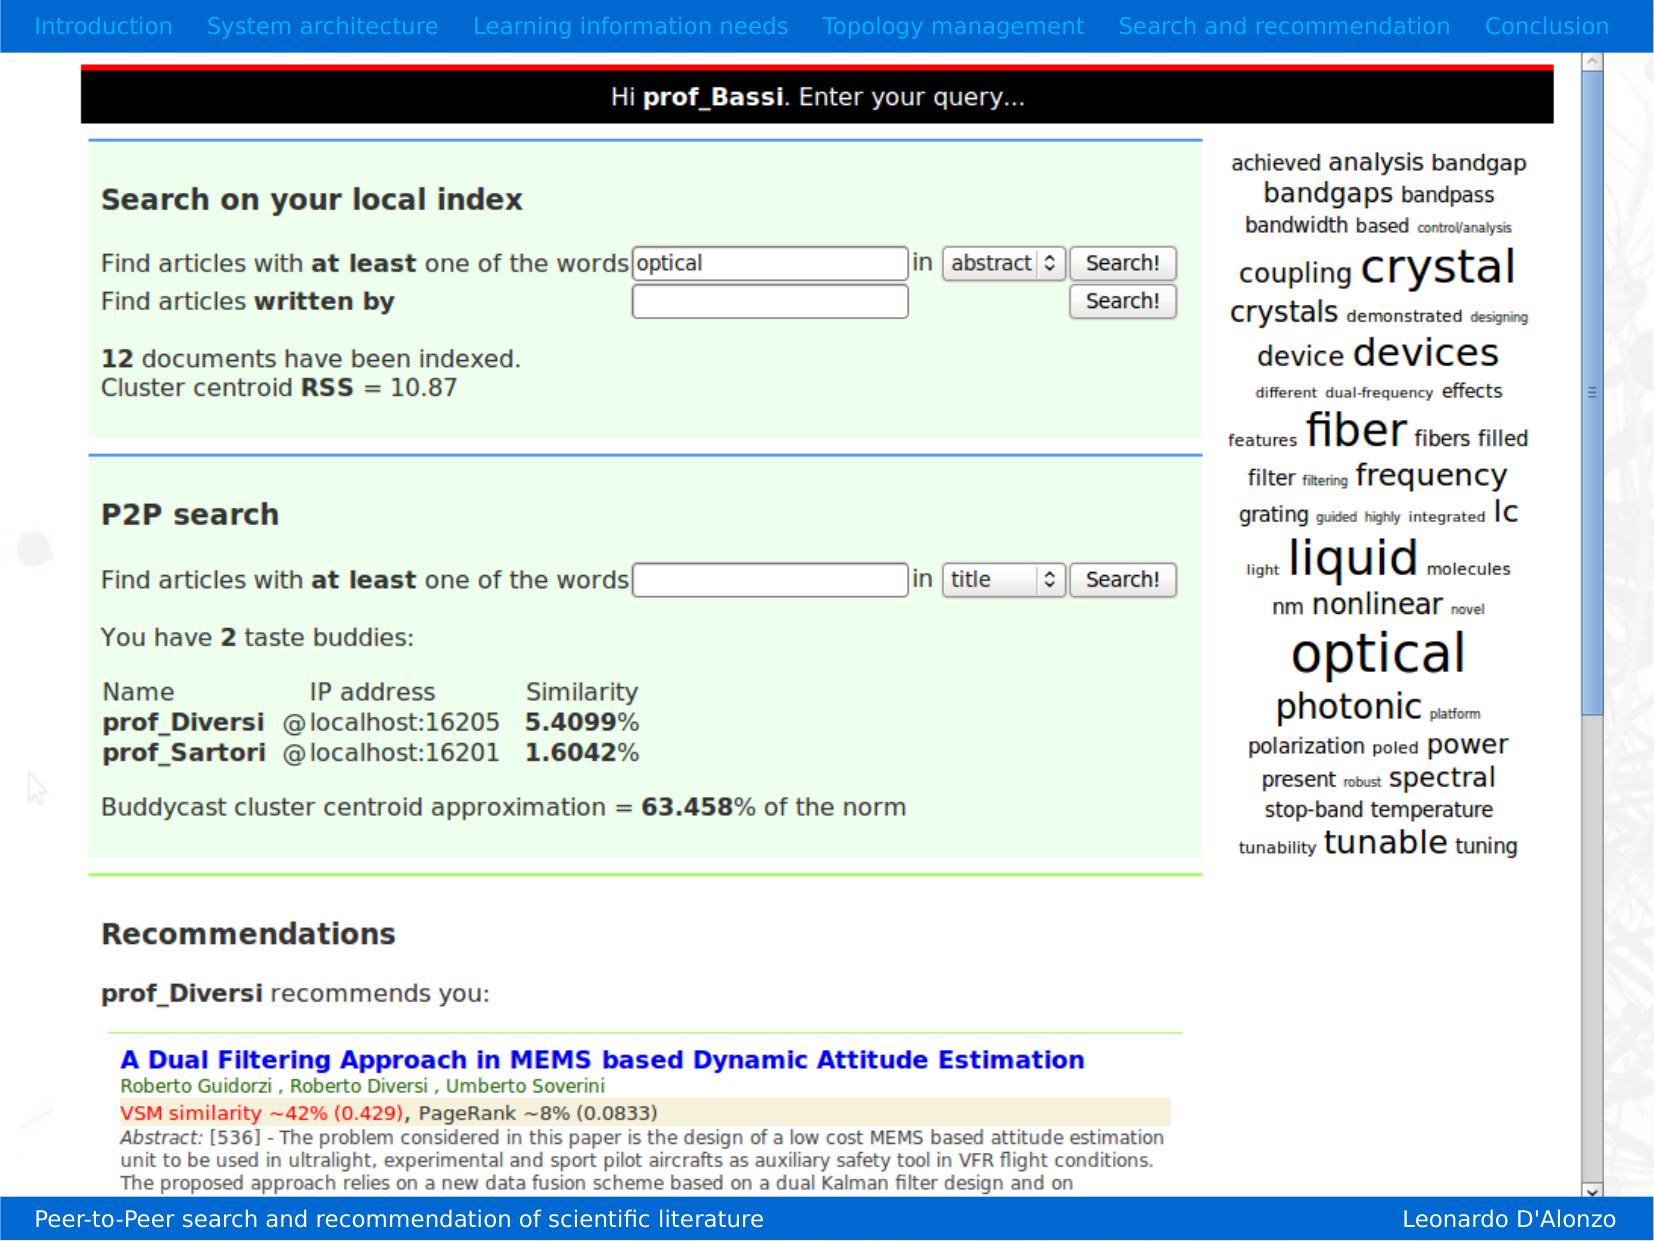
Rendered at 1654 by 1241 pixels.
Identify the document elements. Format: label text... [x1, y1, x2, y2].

text_box Peer-to-Peer search and recommendation of scientific literature [19, 1198, 898, 1241]
text_box [0, 0, 1654, 53]
picture [0, 53, 1654, 1196]
text_box Leonardo D'Alonzo [1387, 1198, 1647, 1241]
text_box Introduction [19, 6, 189, 48]
text_box [0, 1196, 1654, 1241]
text_box Conclusion [1470, 6, 1626, 48]
text_box Learning information needs [458, 6, 804, 48]
text_box Search and recommendation [1103, 6, 1467, 48]
text_box System architecture [192, 6, 455, 48]
text_box Topology management [807, 6, 1100, 48]
